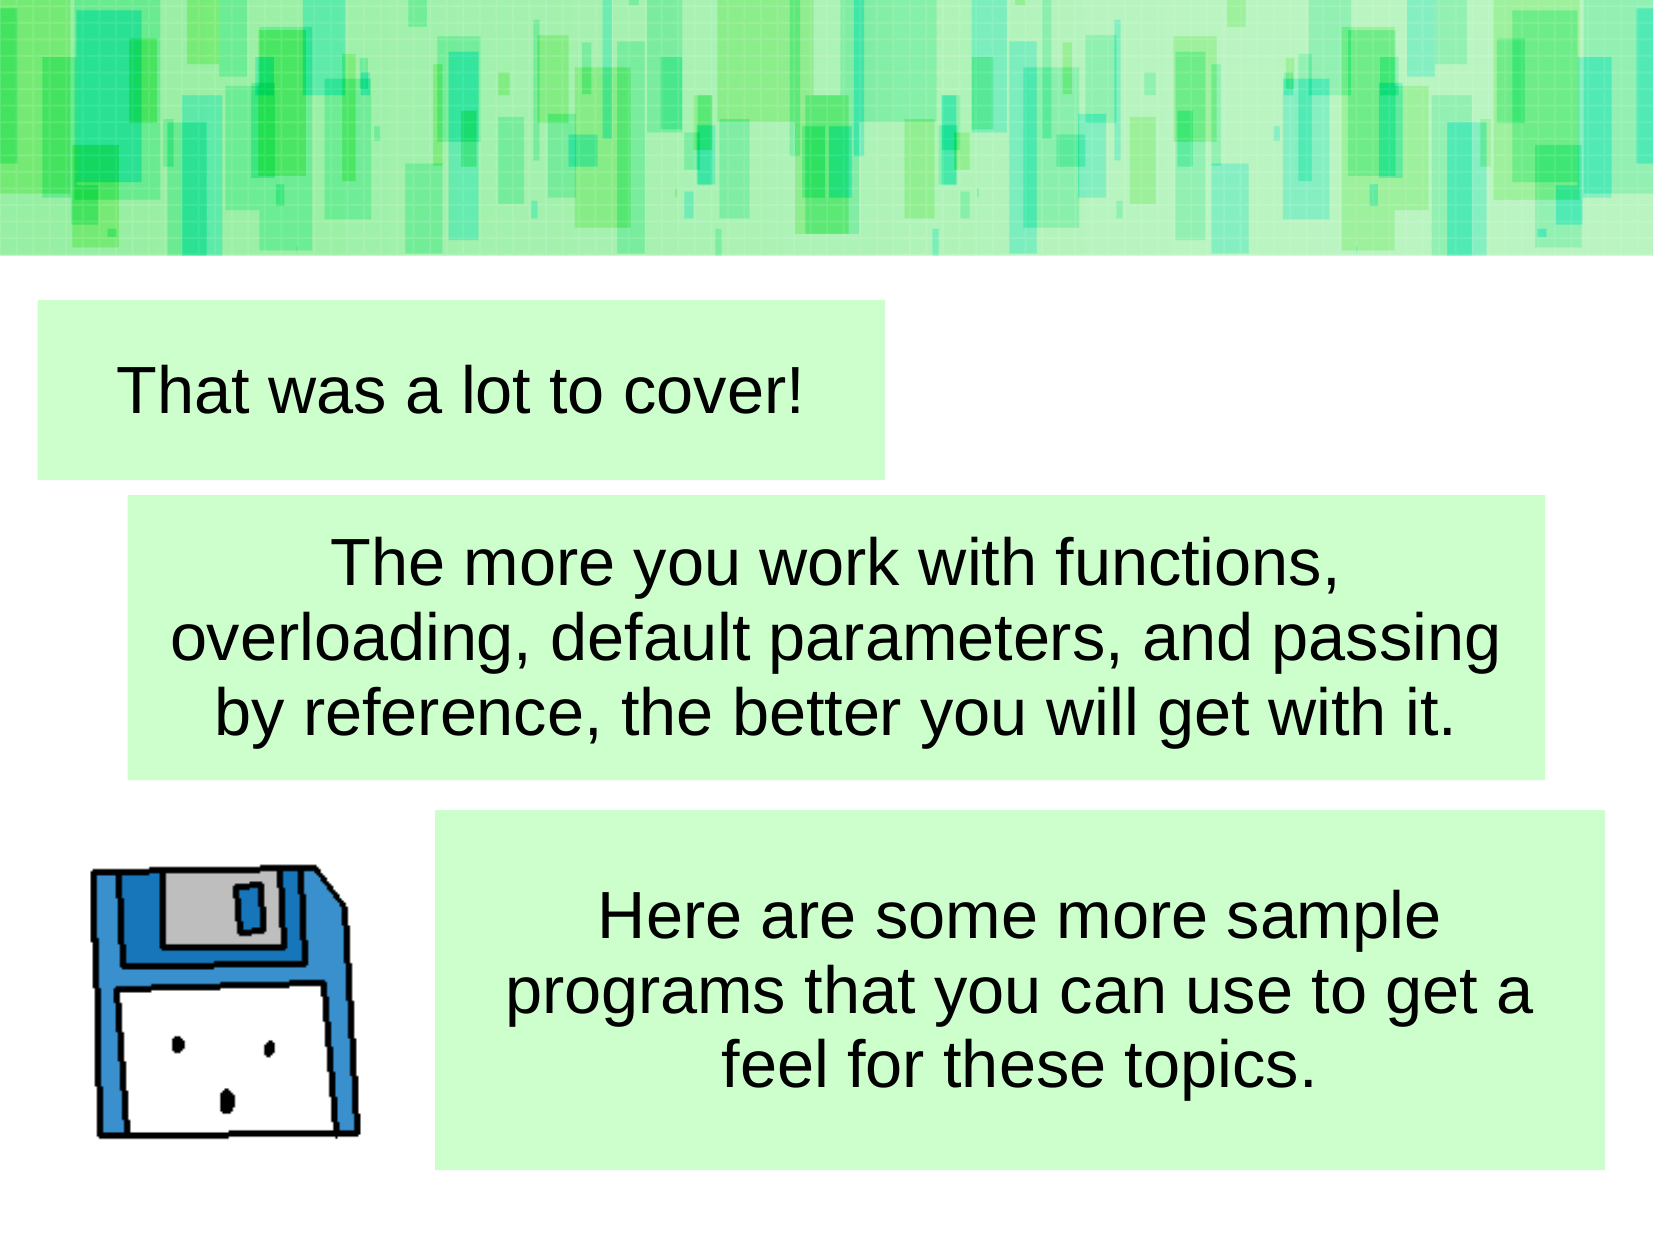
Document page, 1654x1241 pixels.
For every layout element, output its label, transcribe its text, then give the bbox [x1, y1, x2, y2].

text_box Here are some more sample programs that you can use to get a feel for these topics. [435, 810, 1606, 1171]
text_box That was a lot to cover! [37, 300, 886, 481]
picture [0, 0, 1654, 1241]
text_box The more you work with functions, overloading, default parameters, and passing by reference, the better you will get with it. [127, 495, 1546, 781]
